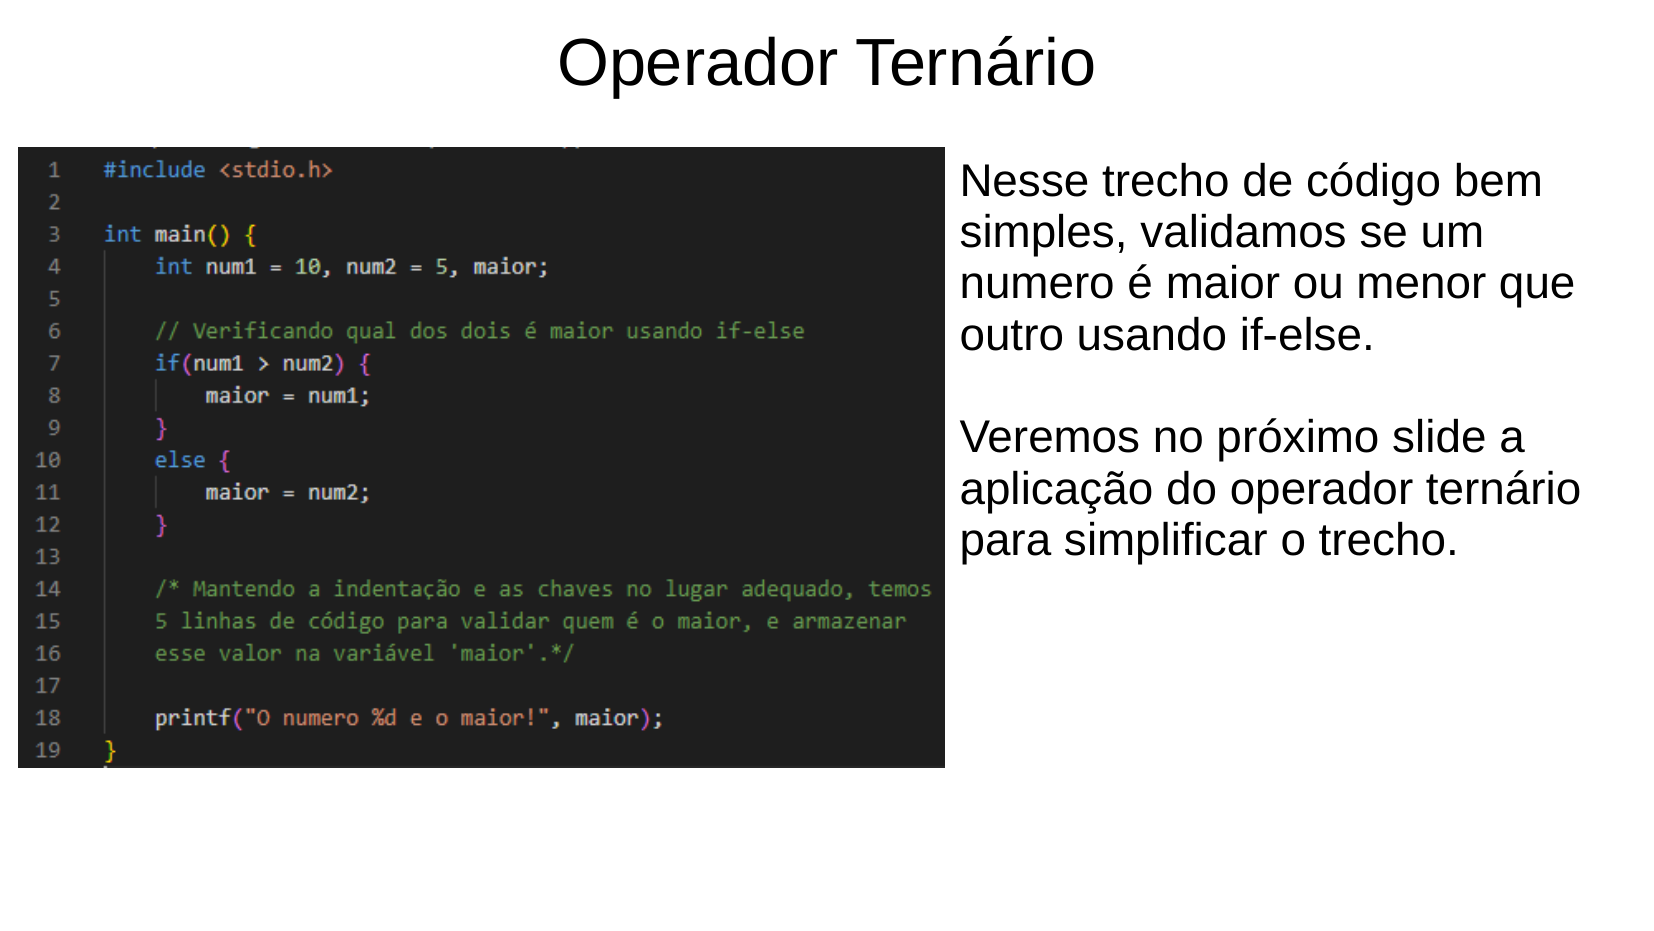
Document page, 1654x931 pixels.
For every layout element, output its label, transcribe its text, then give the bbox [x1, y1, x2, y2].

text_box Nesse trecho de código bem simples, validamos se um numero é maior ou menor que outro usando if-else. Veremos no próximo slide a aplicação do operador ternário para simplificar o trecho. [944, 147, 1625, 886]
title Operador Ternário [82, 7, 1571, 119]
picture [18, 147, 945, 768]
